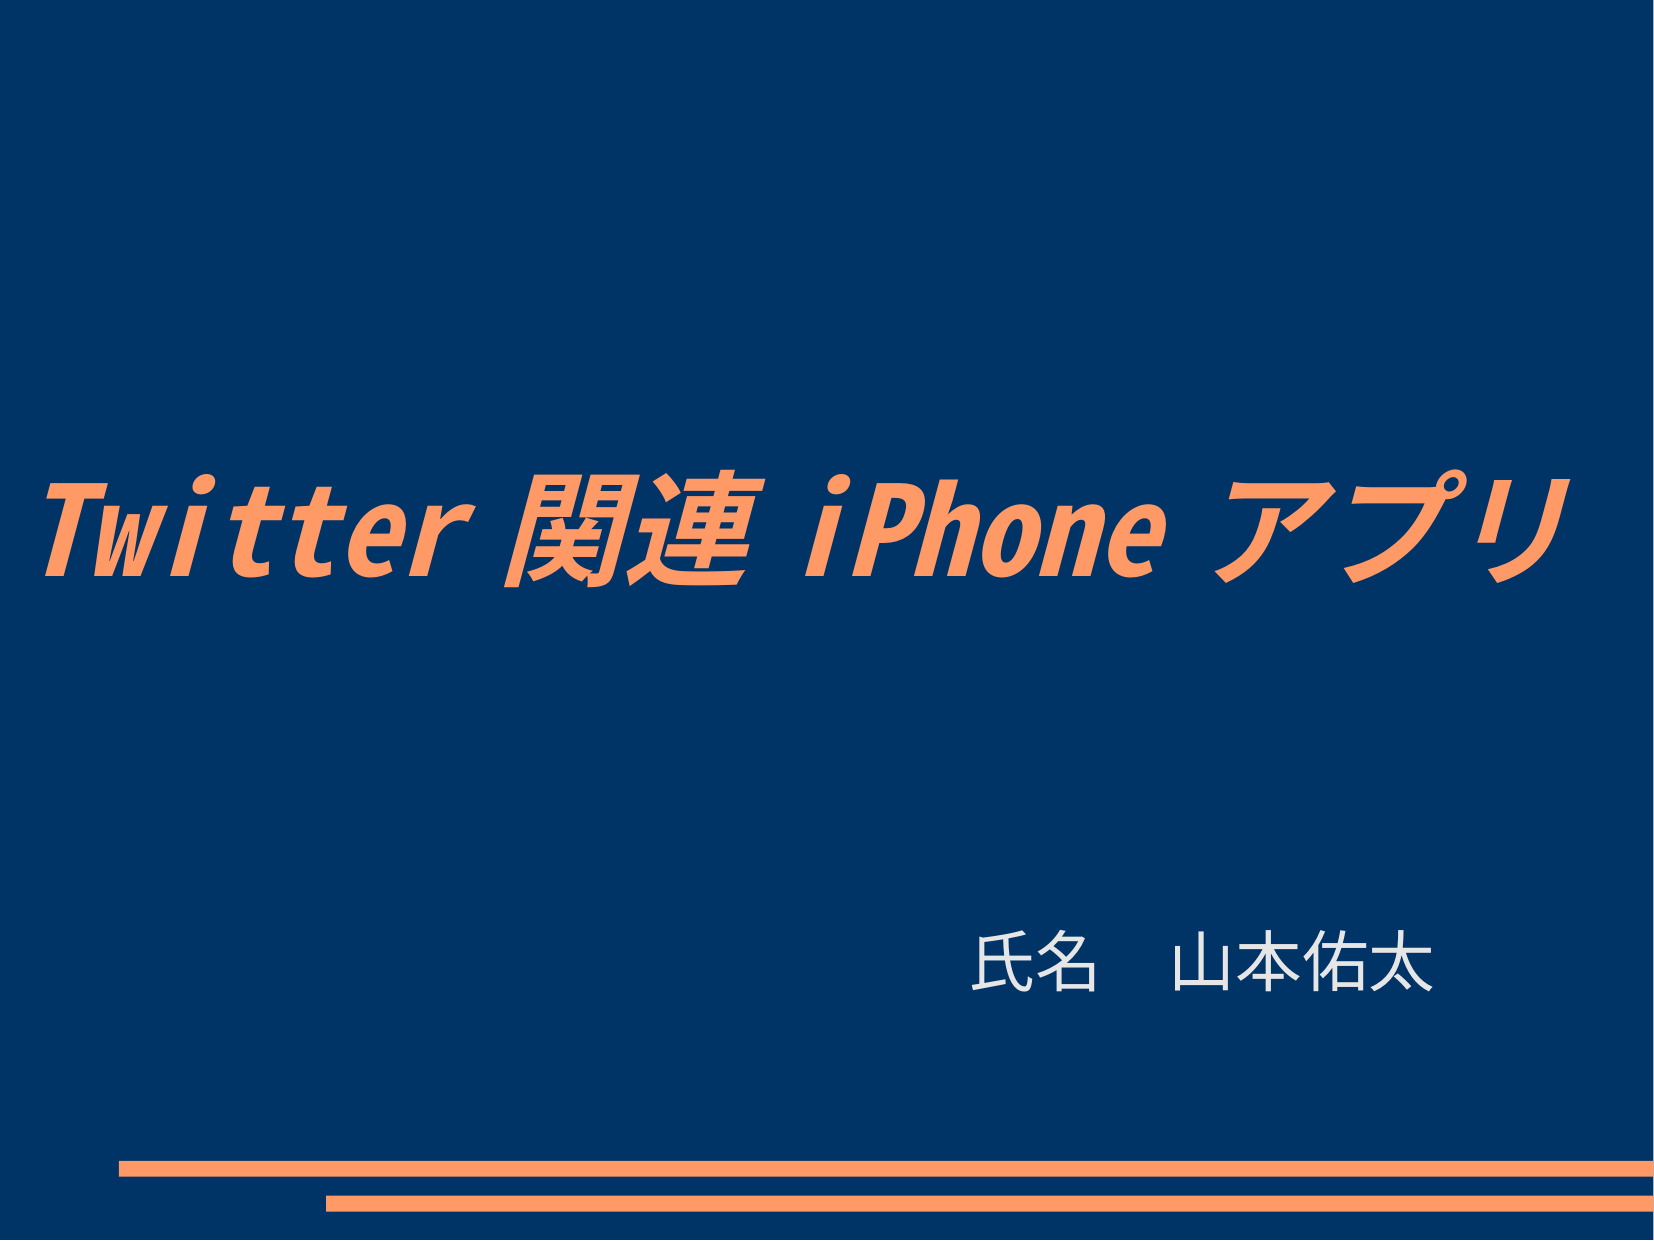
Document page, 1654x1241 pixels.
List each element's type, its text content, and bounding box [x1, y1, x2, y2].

title Twitter関連iPhoneアプリ [23, 336, 1583, 709]
list 氏名 山本佑太 [897, 909, 1561, 1132]
